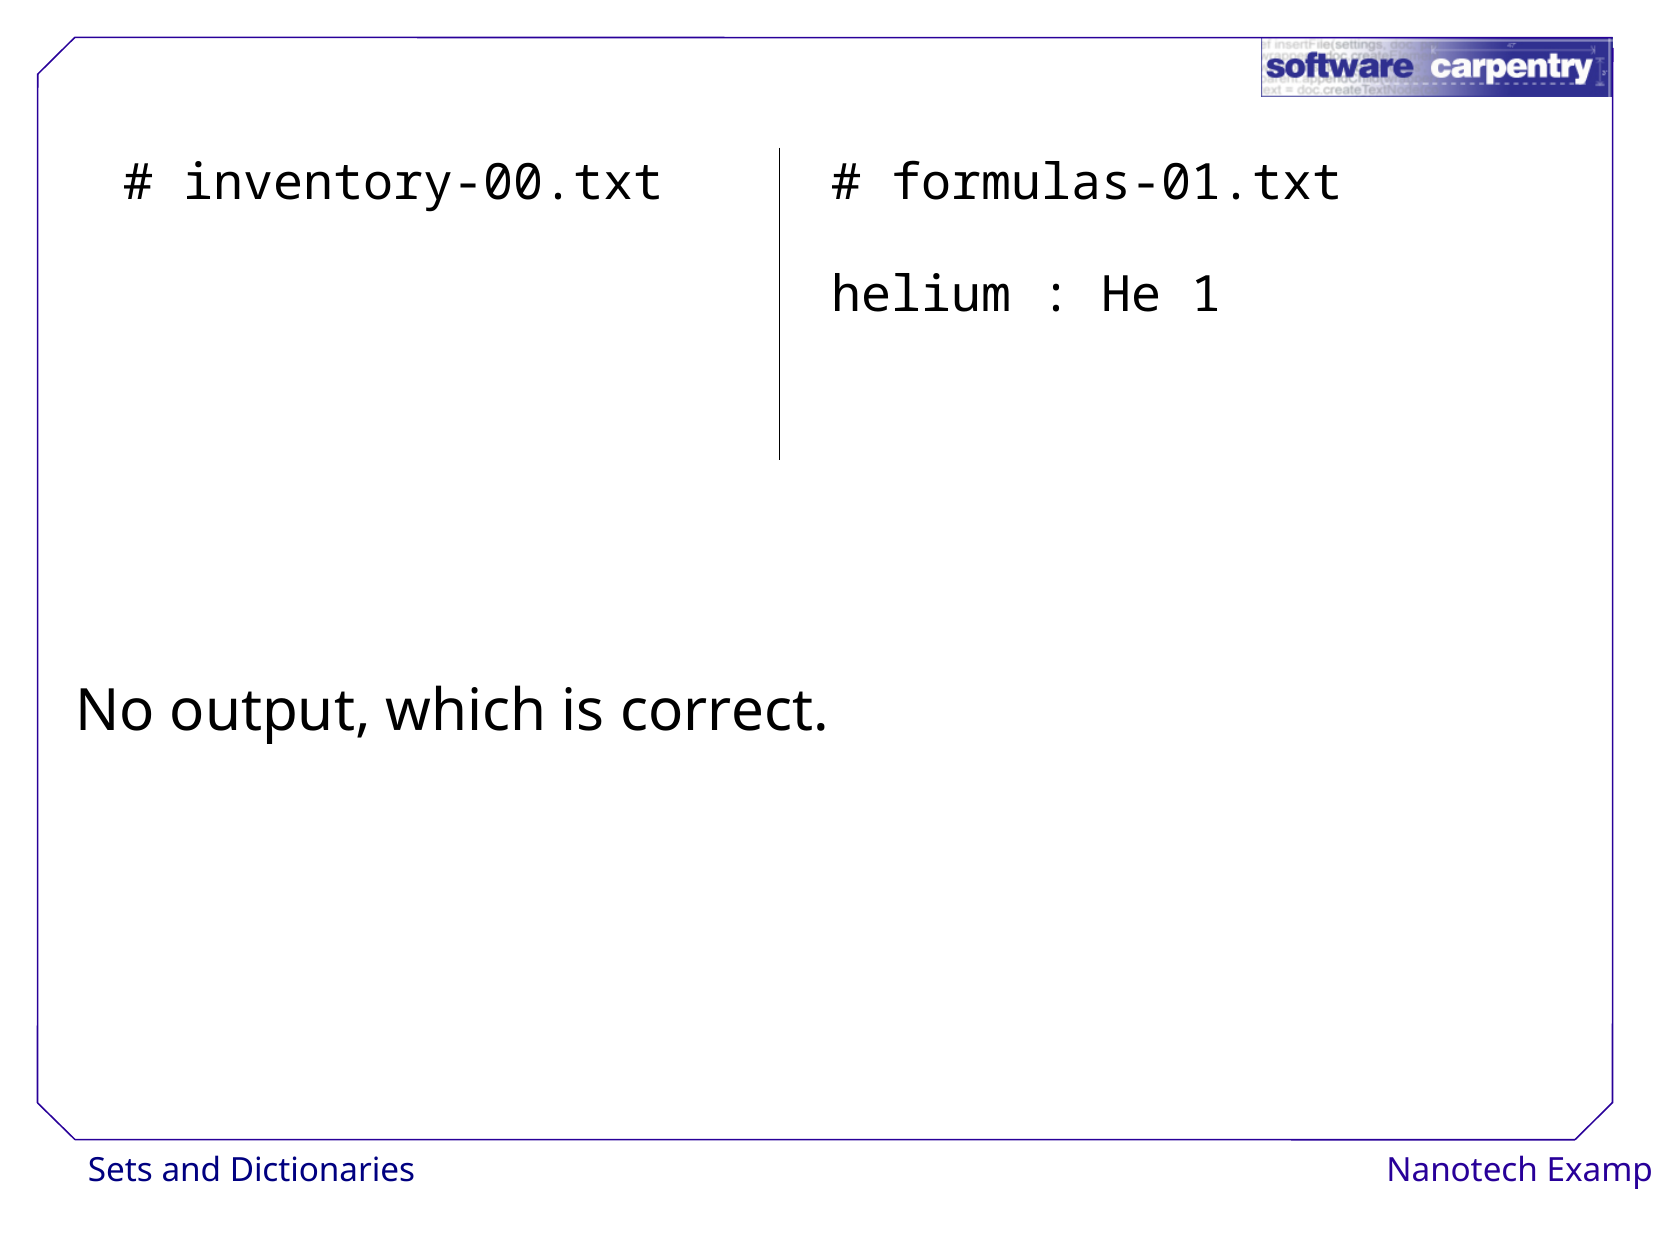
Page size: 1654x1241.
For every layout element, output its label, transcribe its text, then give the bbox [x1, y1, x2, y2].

text_box No output, which is correct. [60, 629, 994, 750]
text_box # formulas-01.txt helium : He 1 [817, 147, 1527, 479]
text_box # inventory-00.txt [108, 147, 817, 479]
picture [1261, 39, 1613, 97]
